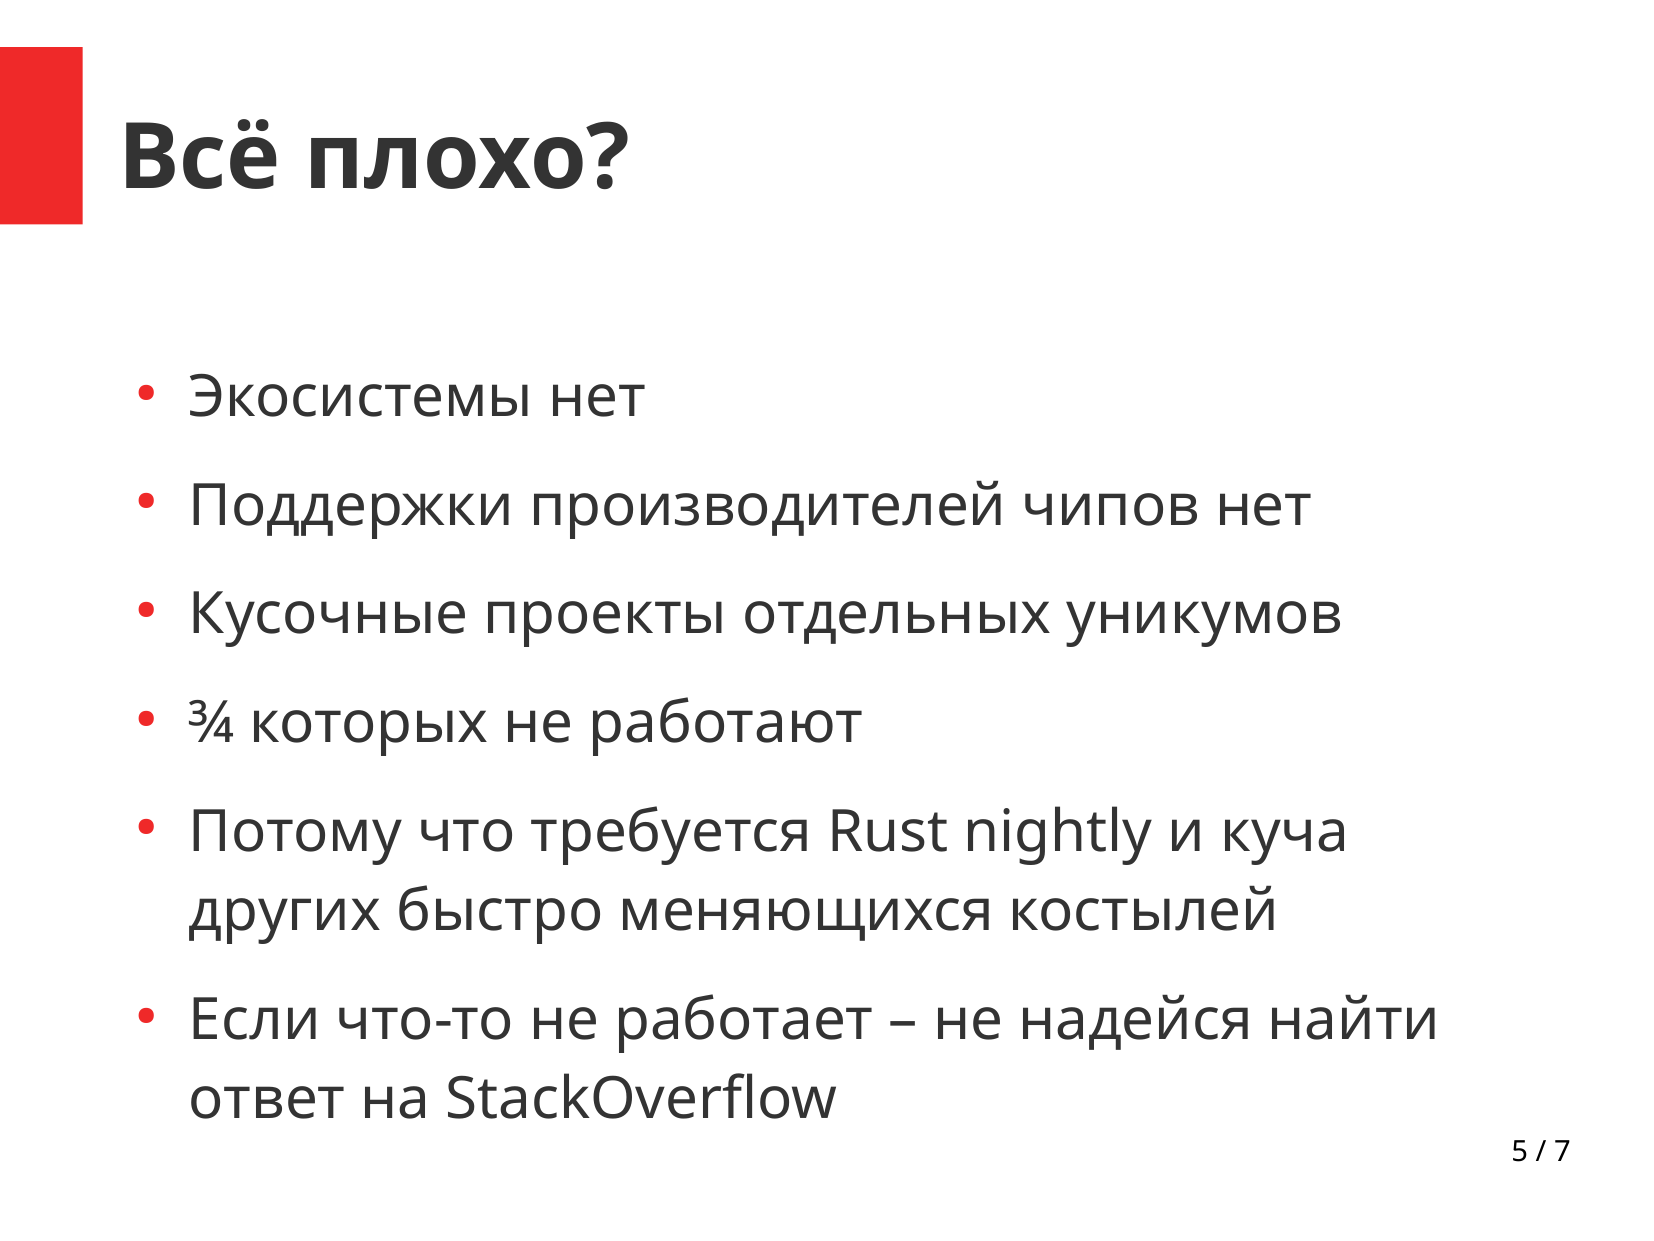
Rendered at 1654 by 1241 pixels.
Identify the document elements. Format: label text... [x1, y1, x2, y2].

title Всё плохо? [118, 49, 1571, 257]
list Экосистемы нет Поддержки производителей чипов нет Кусочные проекты отдельных уникумов ¾ которых не работают Потому что требуется Rust nightly и куча других быстро меняющихся костылей Если что-то не работает – не надейся найти ответ на StackOverflow [118, 354, 1536, 1074]
